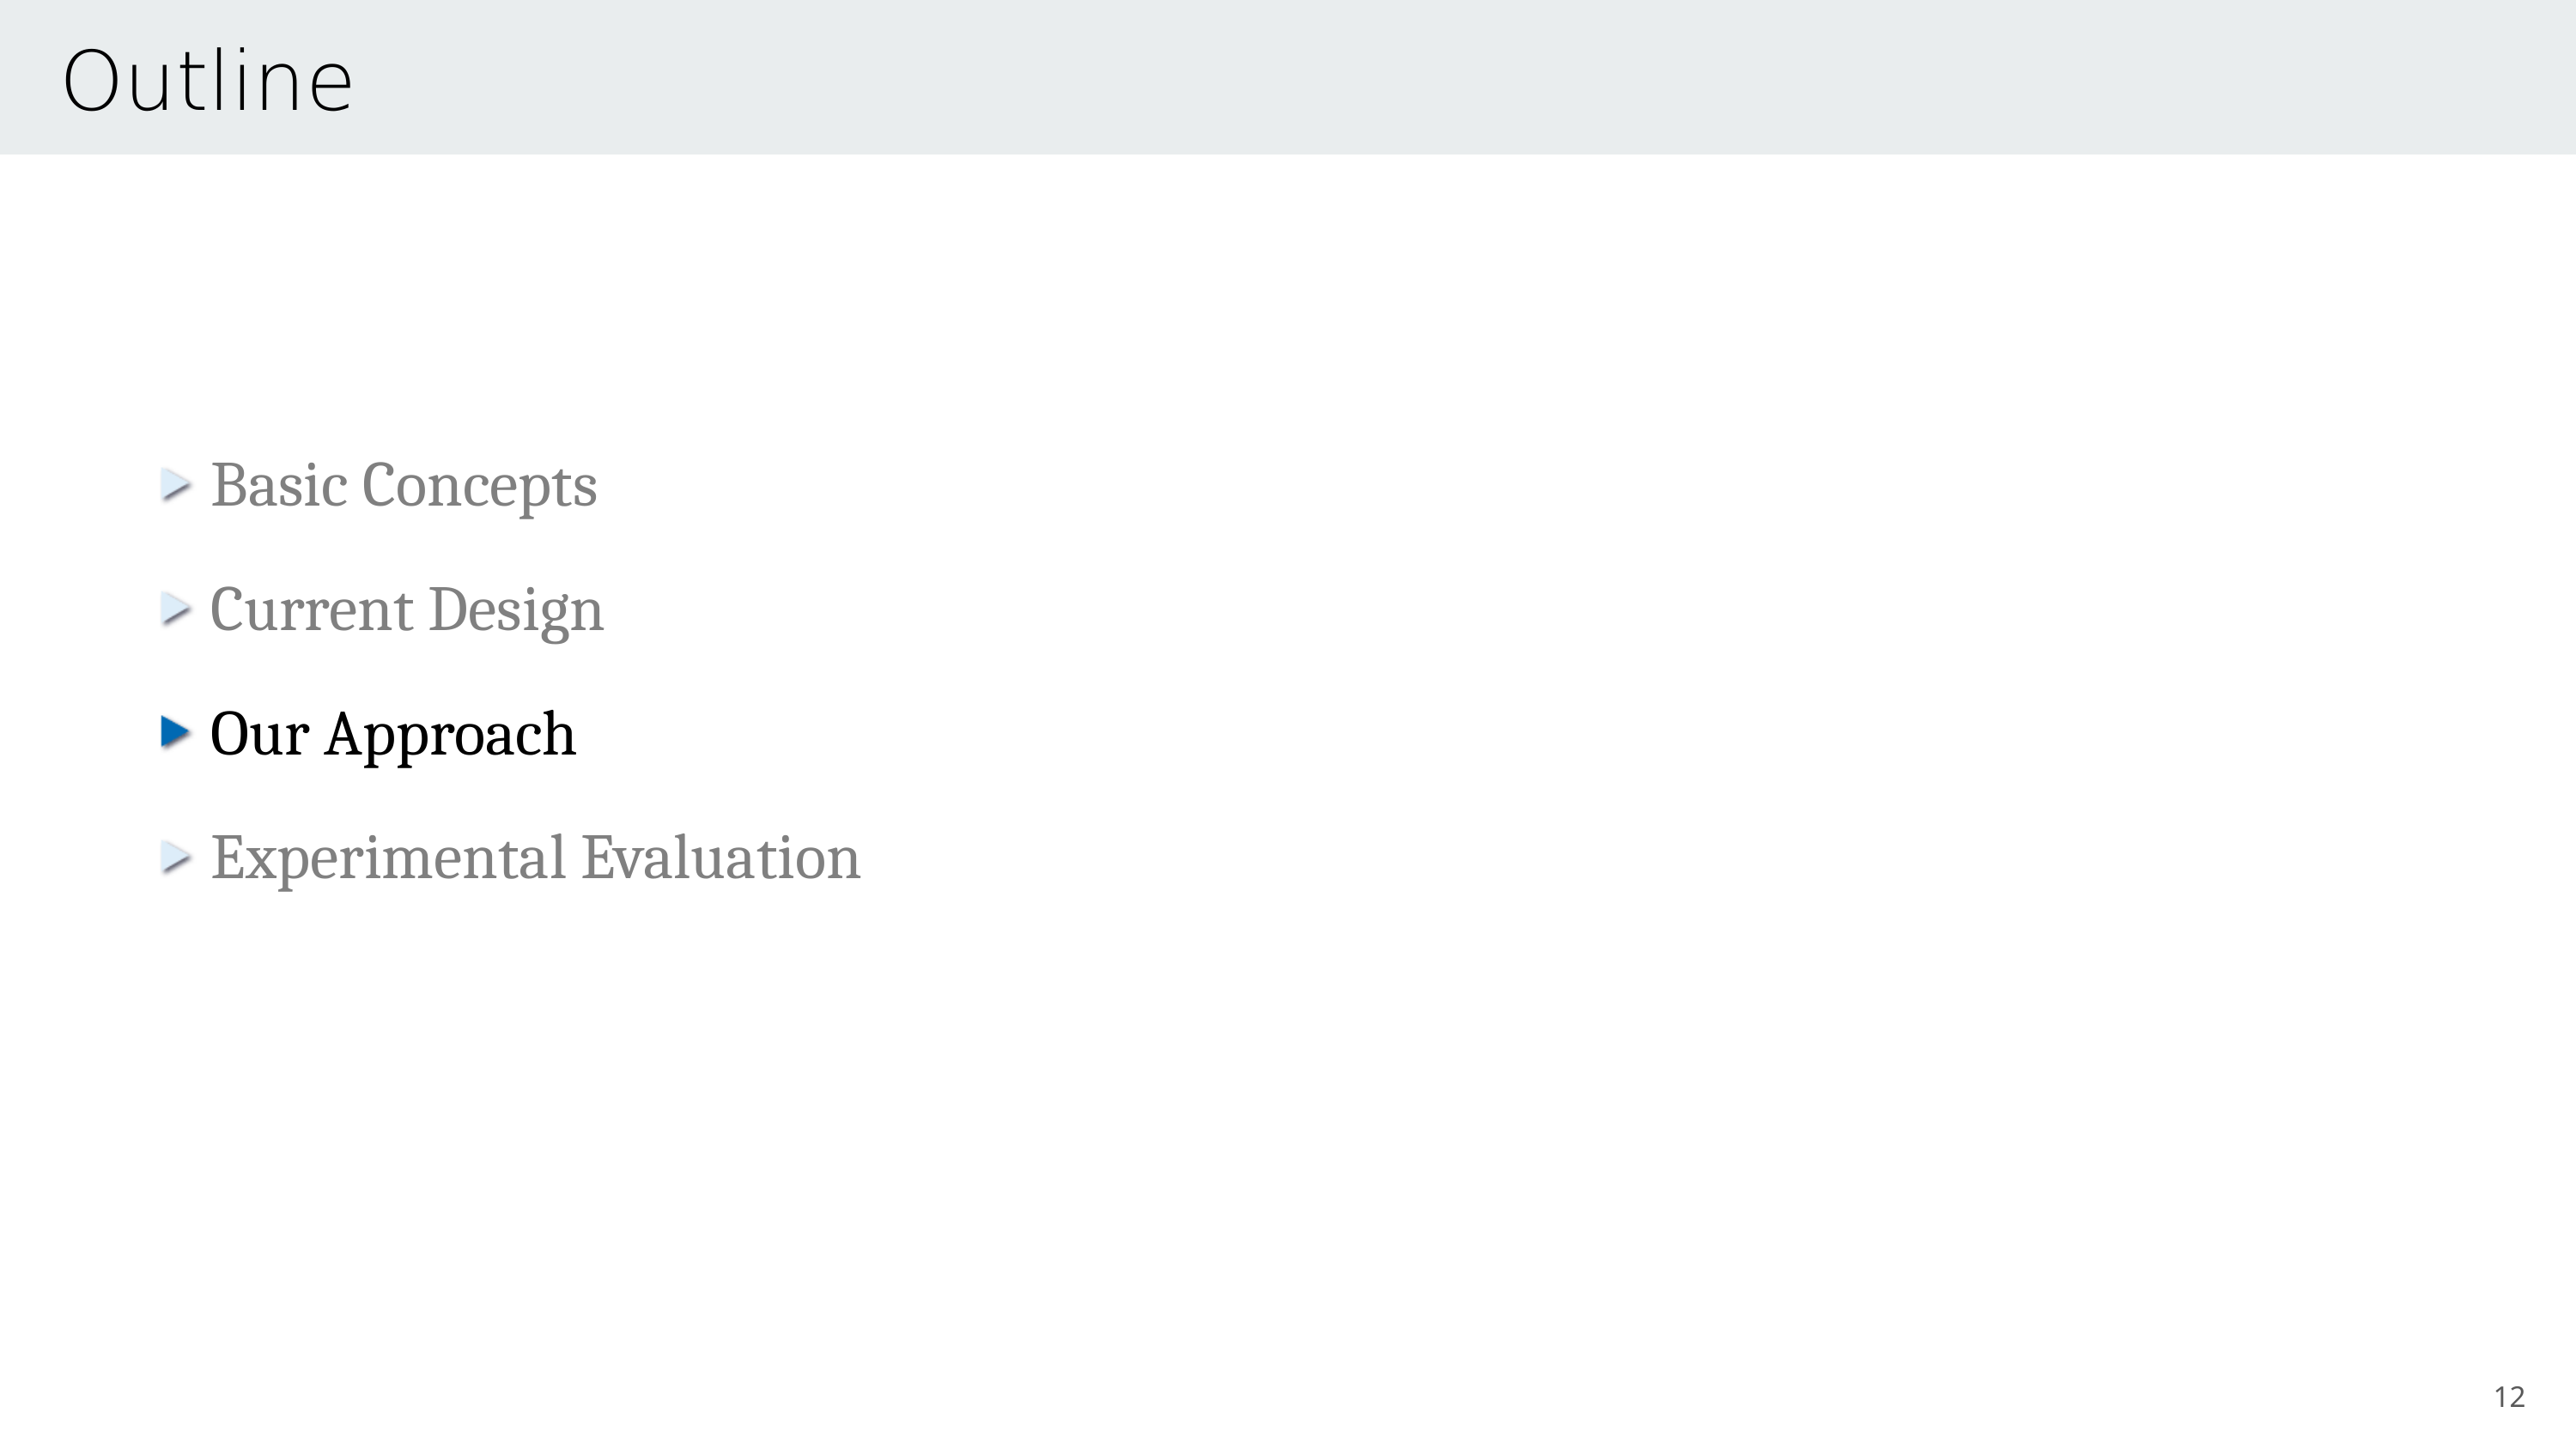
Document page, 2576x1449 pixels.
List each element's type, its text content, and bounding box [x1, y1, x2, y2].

title Outline [59, 6, 2226, 158]
list Basic Concepts Current Design Our Approach Experimental Evaluation [144, 448, 1421, 1160]
